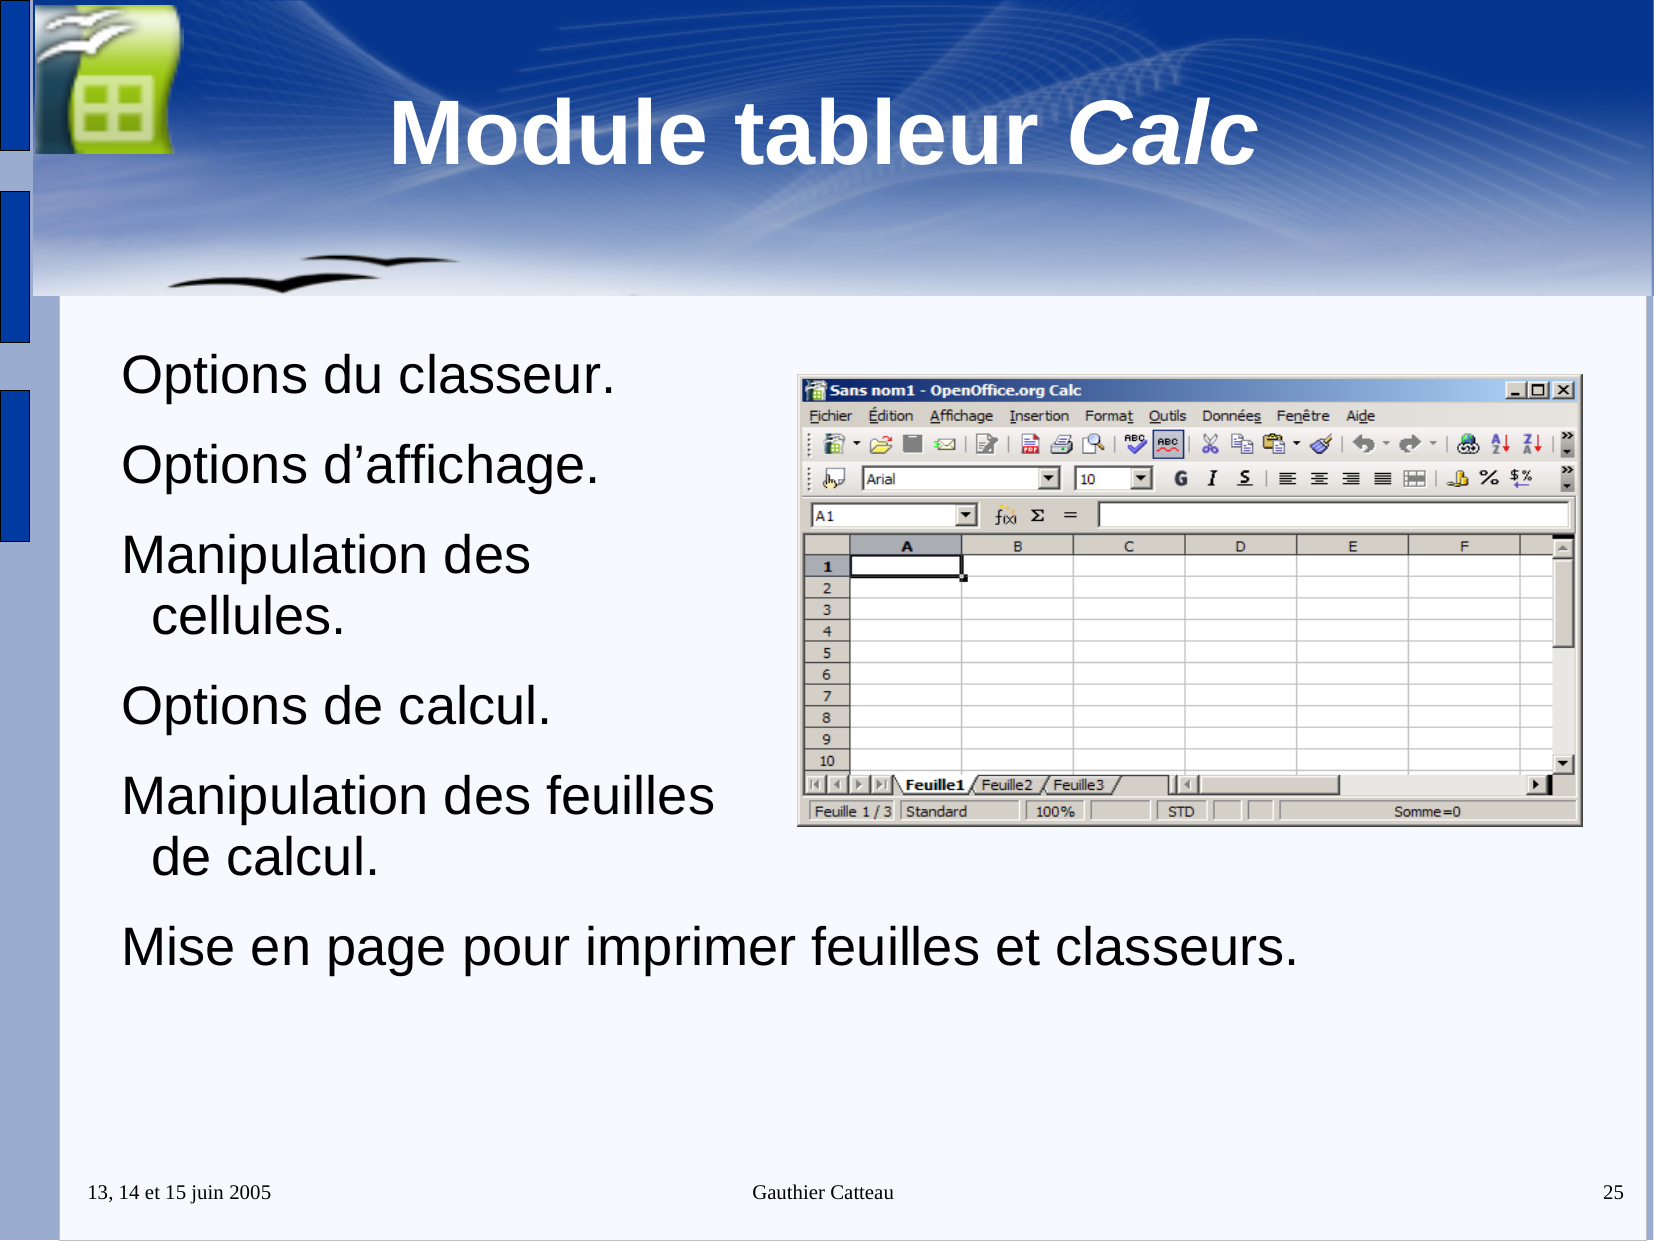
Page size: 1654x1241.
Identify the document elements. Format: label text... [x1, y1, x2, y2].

picture [797, 374, 1583, 827]
title Module tableur Calc [118, 29, 1531, 237]
picture [33, 0, 1654, 296]
list Options du classeur. Options d’affichage. Manipulation des cellules. Options de calcul. Manipulation des feuilles de calcul. Mise en page pour imprimer feuilles et classeurs. [121, 344, 1359, 1127]
